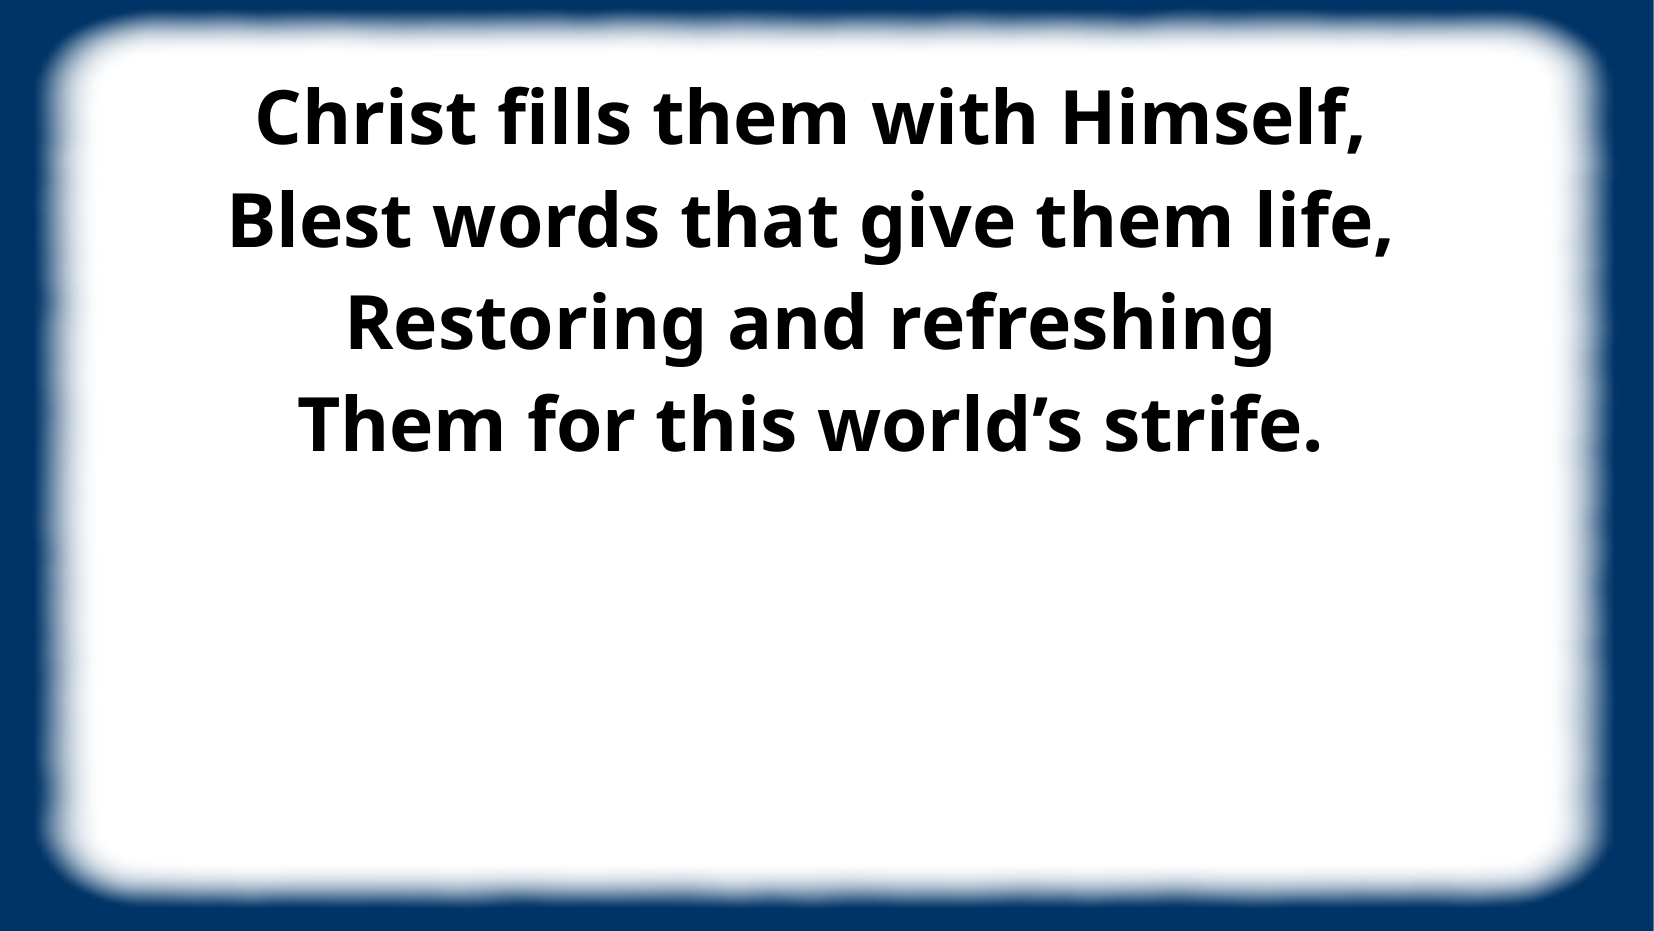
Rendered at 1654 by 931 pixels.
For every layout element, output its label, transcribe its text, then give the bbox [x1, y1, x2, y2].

text_box Christ fills them with Himself, Blest words that give them life, Restoring and refreshing Them for this world’s strife. [91, 57, 1532, 471]
picture [0, 0, 1654, 931]
